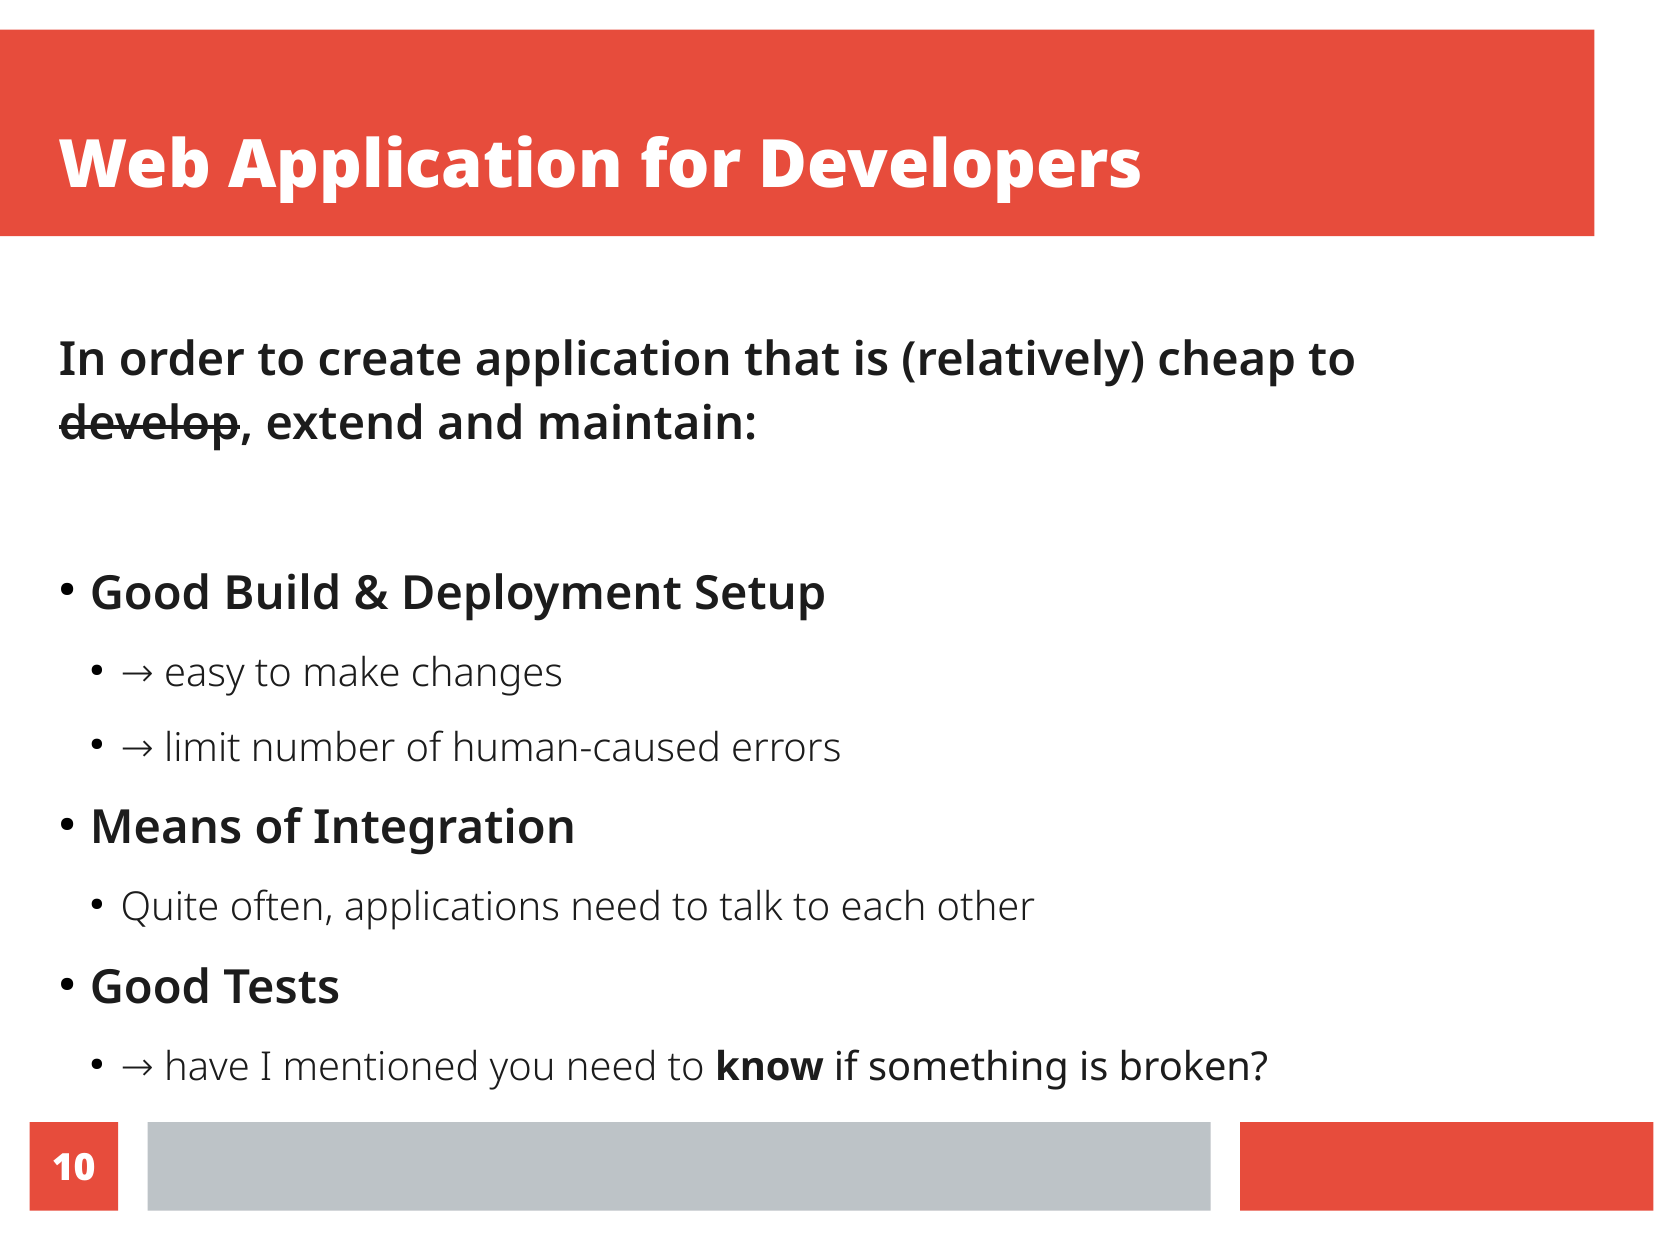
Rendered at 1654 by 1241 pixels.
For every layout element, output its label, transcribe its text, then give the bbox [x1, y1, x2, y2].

list In order to create application that is (relatively) cheap to develop, extend and maintain: Good Build & Deployment Setup → easy to make changes → limit number of human-caused errors Means of Integration Quite often, applications need to talk to each other Good Tests → have I mentioned you need to know if something is broken? [59, 324, 1565, 1093]
title Web Application for Developers [59, 59, 1595, 207]
